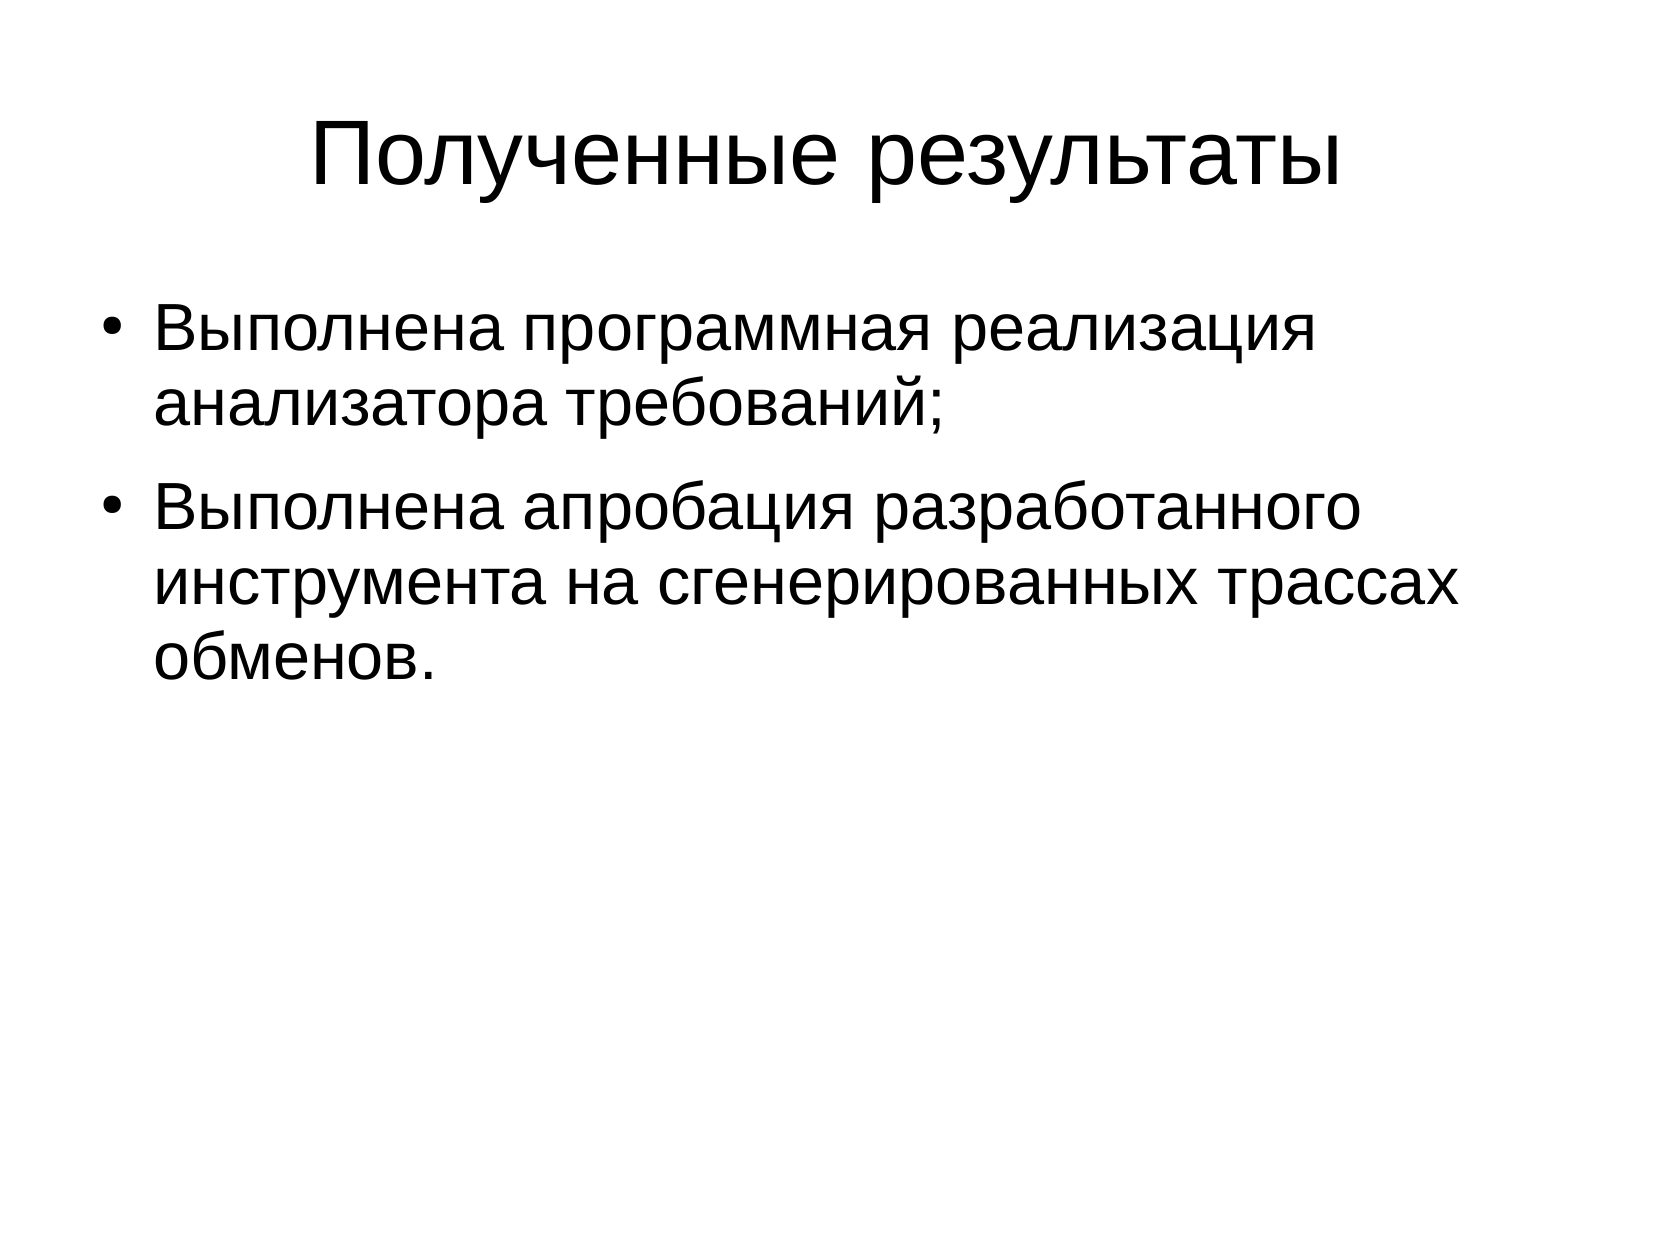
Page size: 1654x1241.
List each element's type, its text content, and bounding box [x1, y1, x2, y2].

list Выполнена программная реализация анализатора требований; Выполнена апробация разработанного инструмента на сгенерированных трассах обменов. [82, 290, 1571, 1010]
title Полученные результаты [82, 49, 1571, 257]
